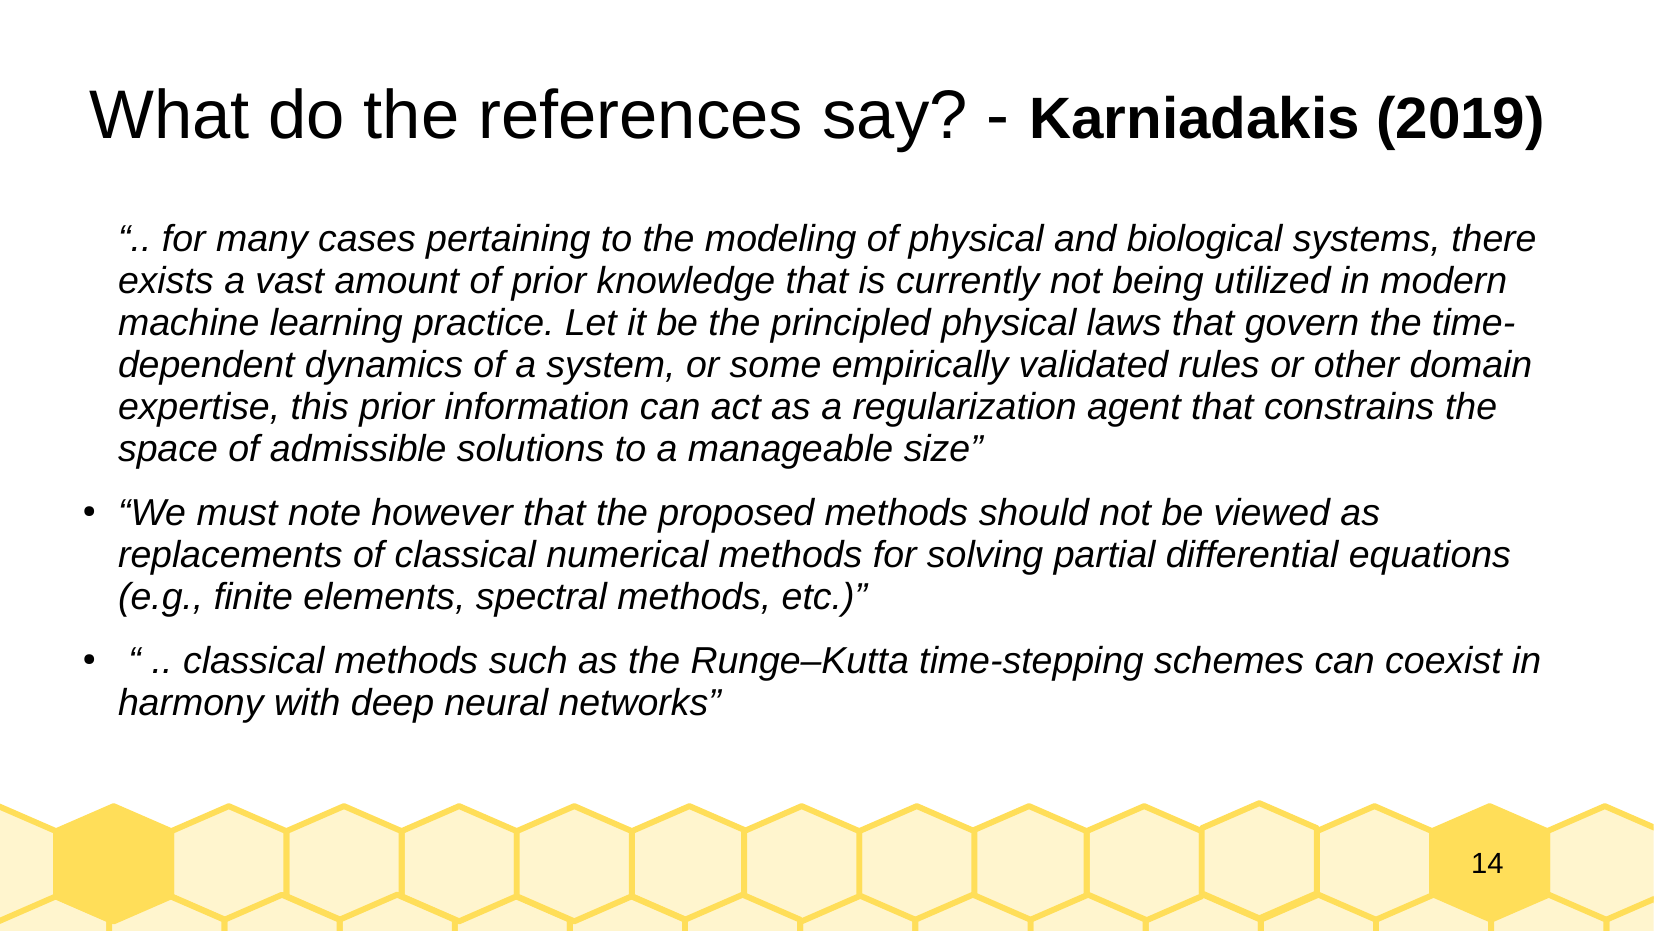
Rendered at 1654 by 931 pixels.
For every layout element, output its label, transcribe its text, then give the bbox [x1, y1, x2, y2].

title What do the references say? - Karniadakis (2019) [82, 37, 1571, 193]
list “.. for many cases pertaining to the modeling of physical and biological systems, there exists a vast amount of prior knowledge that is currently not being utilized in modern machine learning practice. Let it be the principled physical laws that govern the time-dependent dynamics of a system, or some empirically validated rules or other domain expertise, this prior information can act as a regularization agent that constrains the space of admissible solutions to a manageable size” “We must note however that the proposed methods should not be viewed as replacements of classical numerical methods for solving partial differential equations (e.g., finite elements, spectral methods, etc.)” “ .. classical methods such as the Runge–Kutta time-stepping schemes can coexist in harmony with deep neural networks” [82, 217, 1571, 758]
